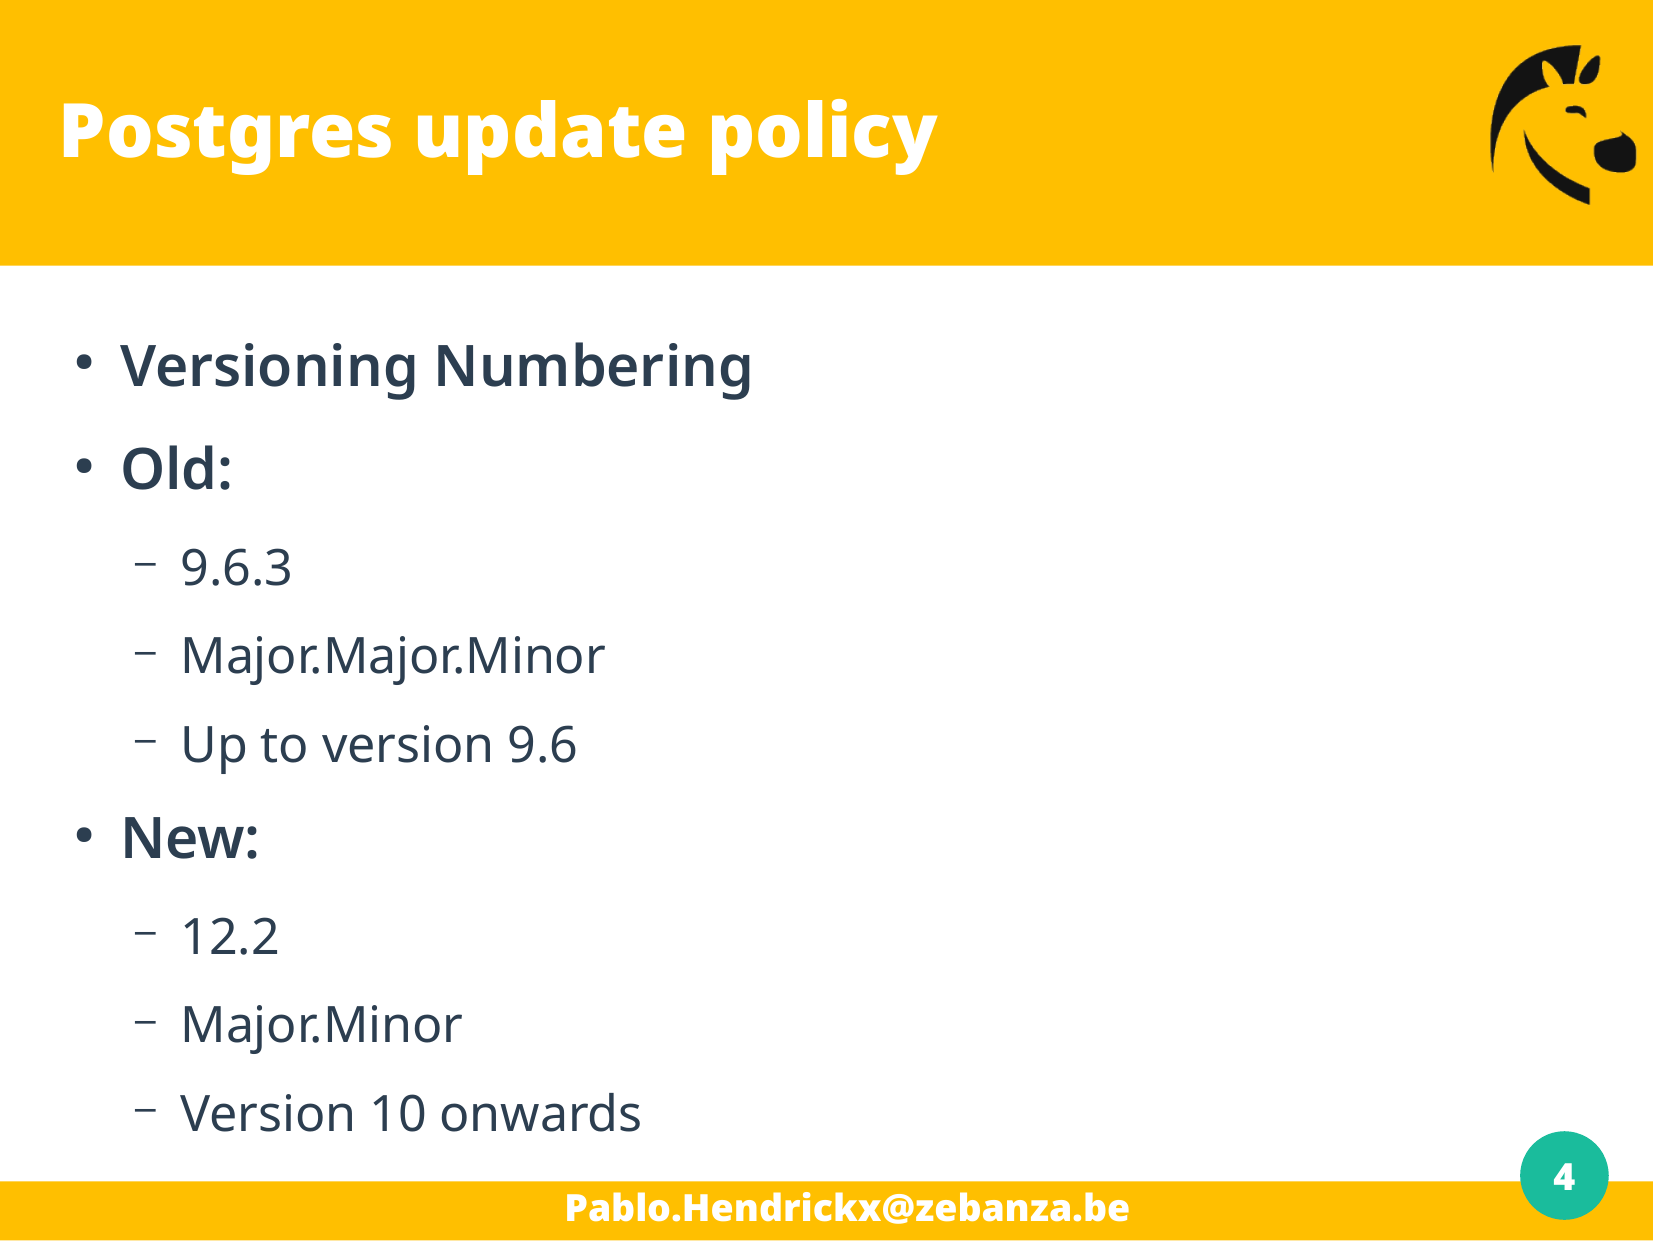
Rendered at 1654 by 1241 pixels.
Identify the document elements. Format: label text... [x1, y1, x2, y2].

picture [1410, 0, 1654, 241]
list Versioning Numbering Old: 9.6.3 Major.Major.Minor Up to version 9.6 New: 12.2 Major.Minor Version 10 onwards [58, 324, 1594, 1152]
title Postgres update policy [58, 49, 1594, 207]
